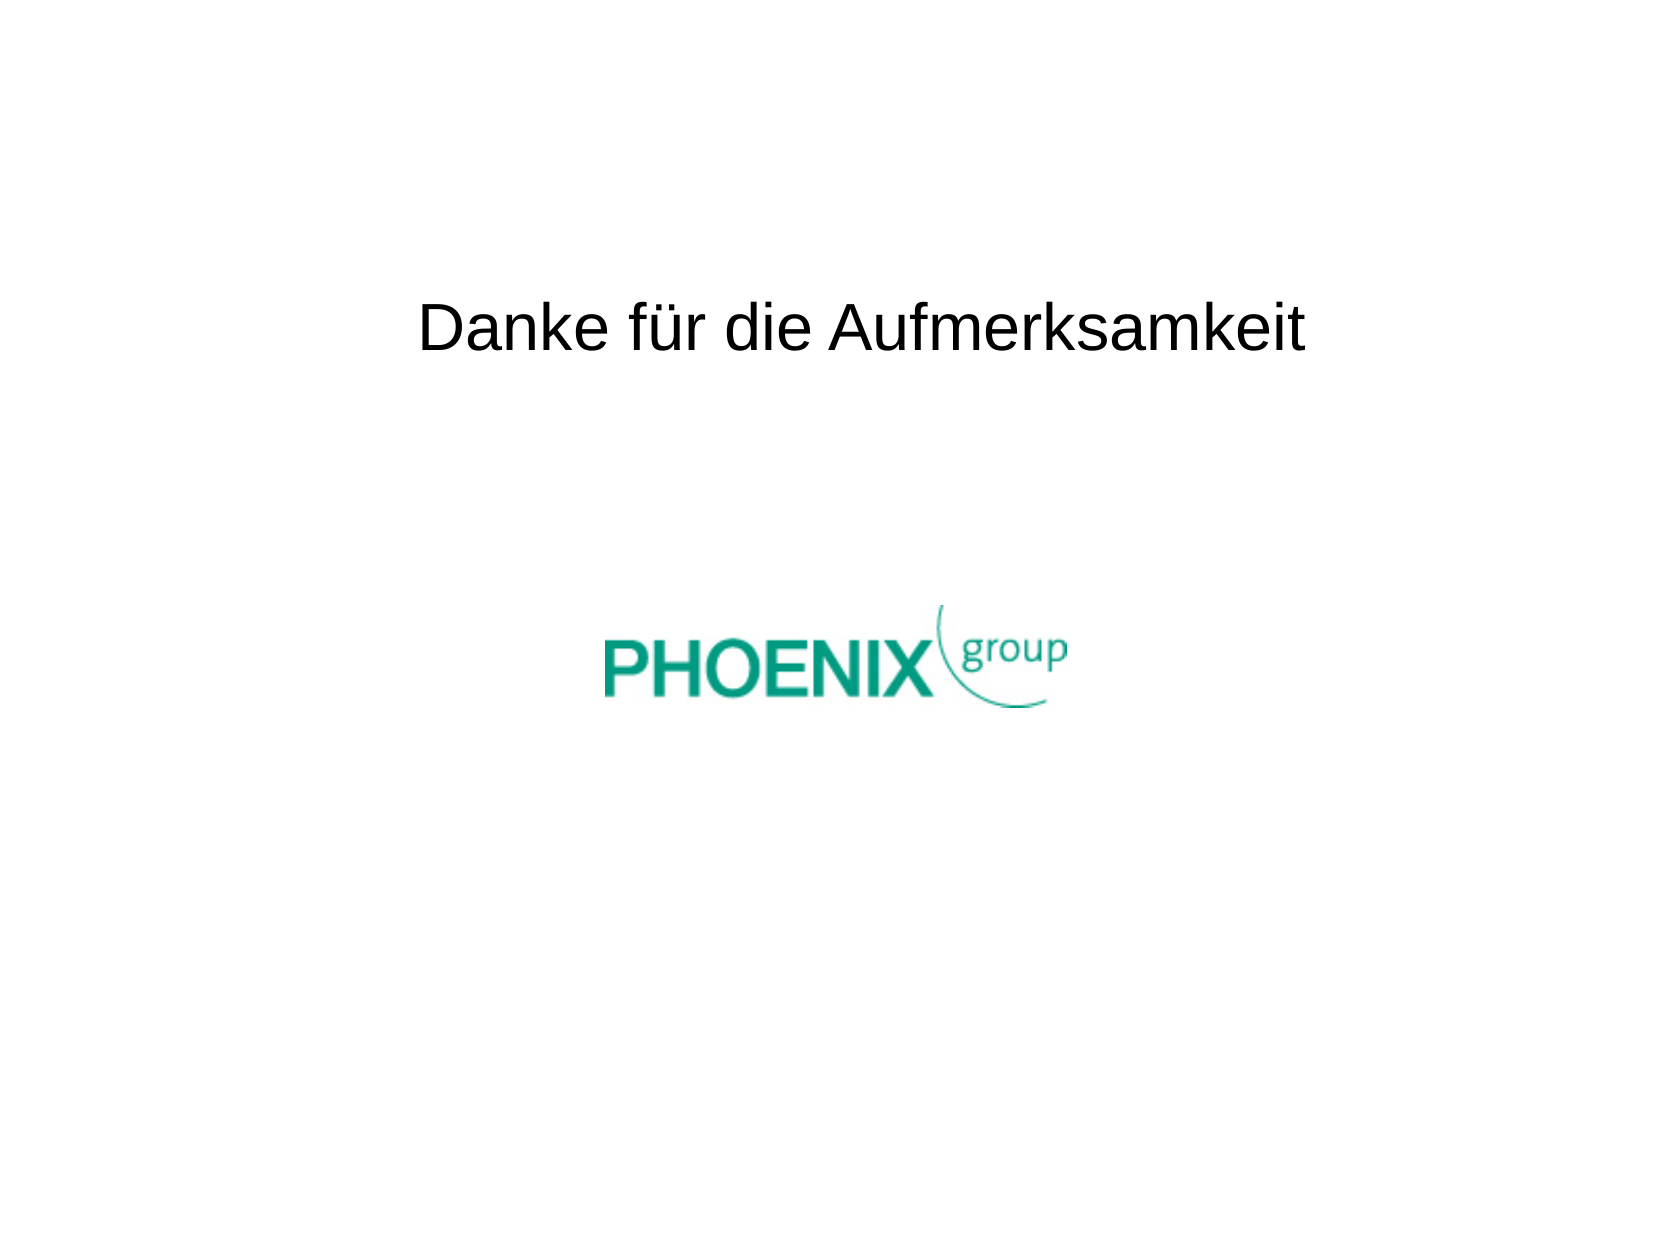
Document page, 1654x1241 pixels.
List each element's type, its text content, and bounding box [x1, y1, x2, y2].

picture [605, 605, 1067, 708]
list Danke für die Aufmerksamkeit [82, 290, 1571, 1010]
